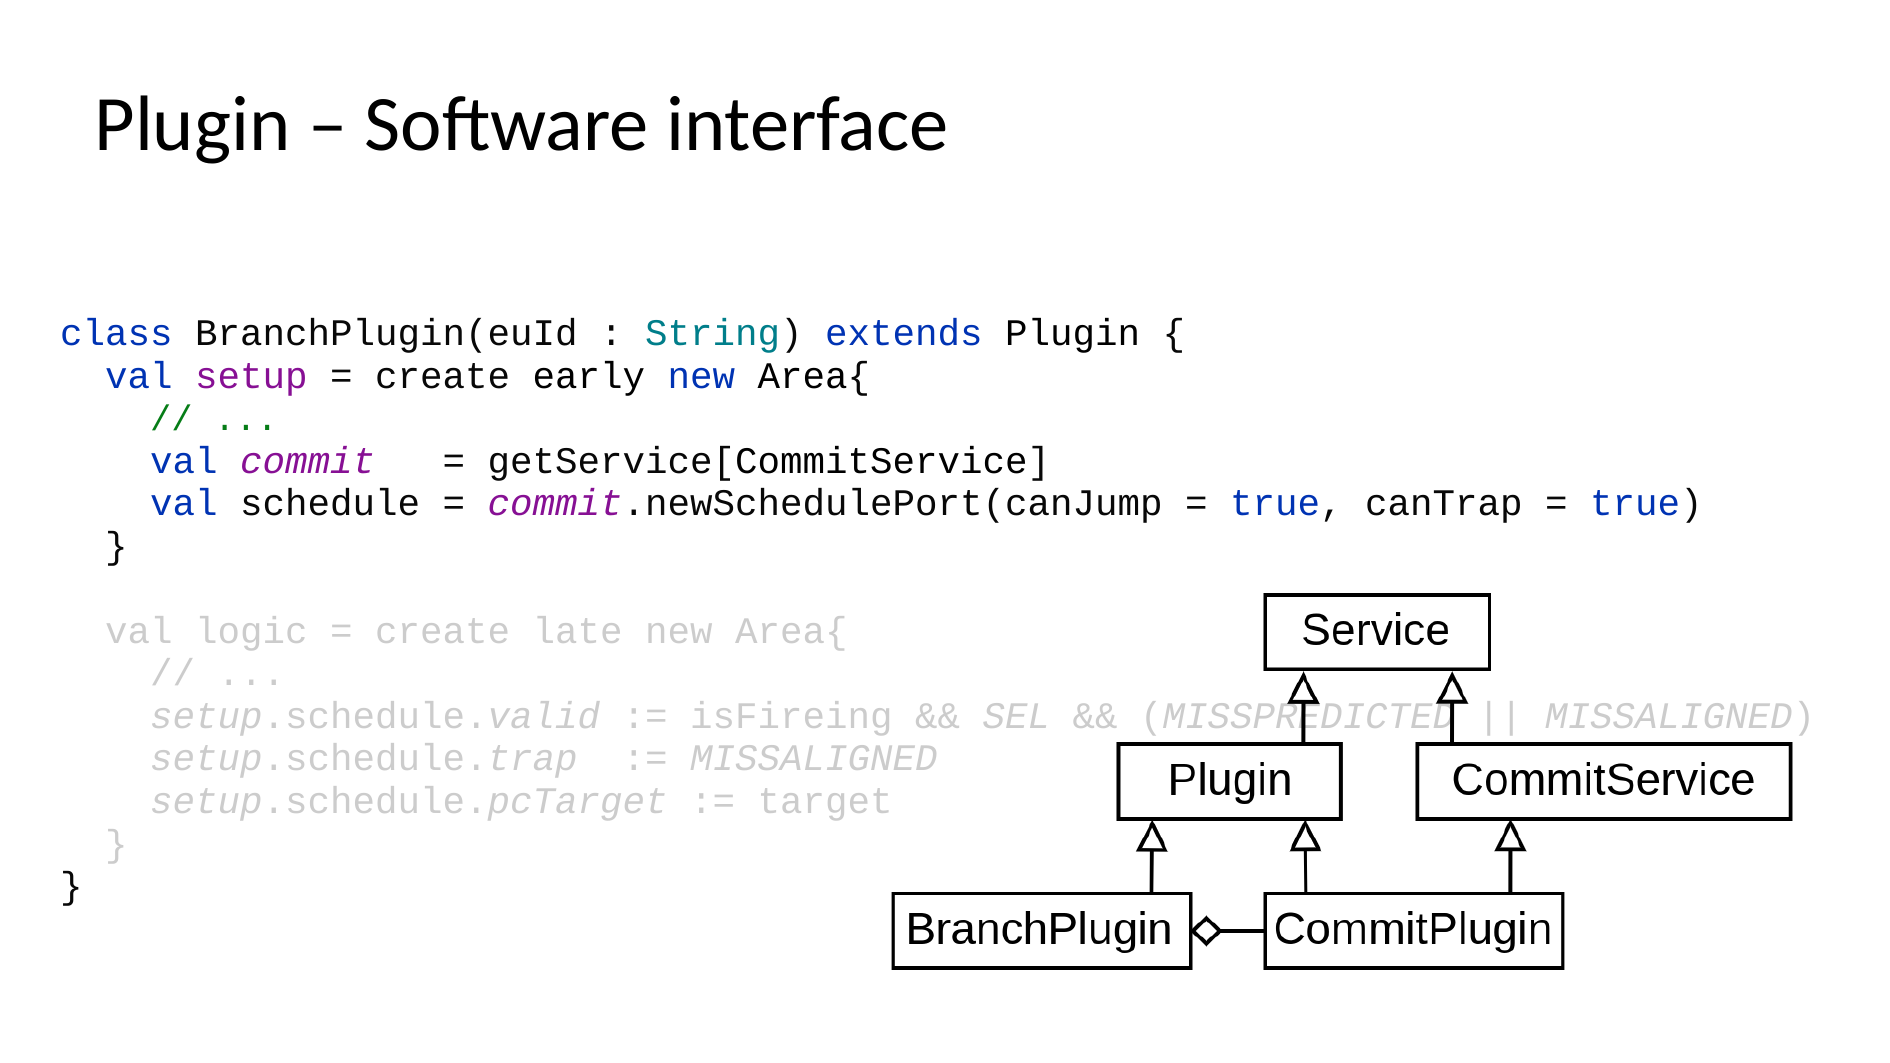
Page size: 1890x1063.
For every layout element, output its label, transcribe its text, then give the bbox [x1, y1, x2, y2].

title Plugin – Software interface [94, 42, 1796, 220]
text_box class BranchPlugin(euId : String) extends Plugin { val setup = create early new Area{ // ... val commit = getService[CommitService] val schedule = commit.newSchedulePort(canJump = true, canTrap = true) } val logic = create late new Area{ // ... setup.schedule.valid := isFireing && SEL && (MISSPREDICTED || MISSALIGNED) setup.schedule.trap := MISSALIGNED setup.schedule.pcTarget := target } } [45, 307, 1890, 1003]
picture [852, 555, 1831, 1007]
